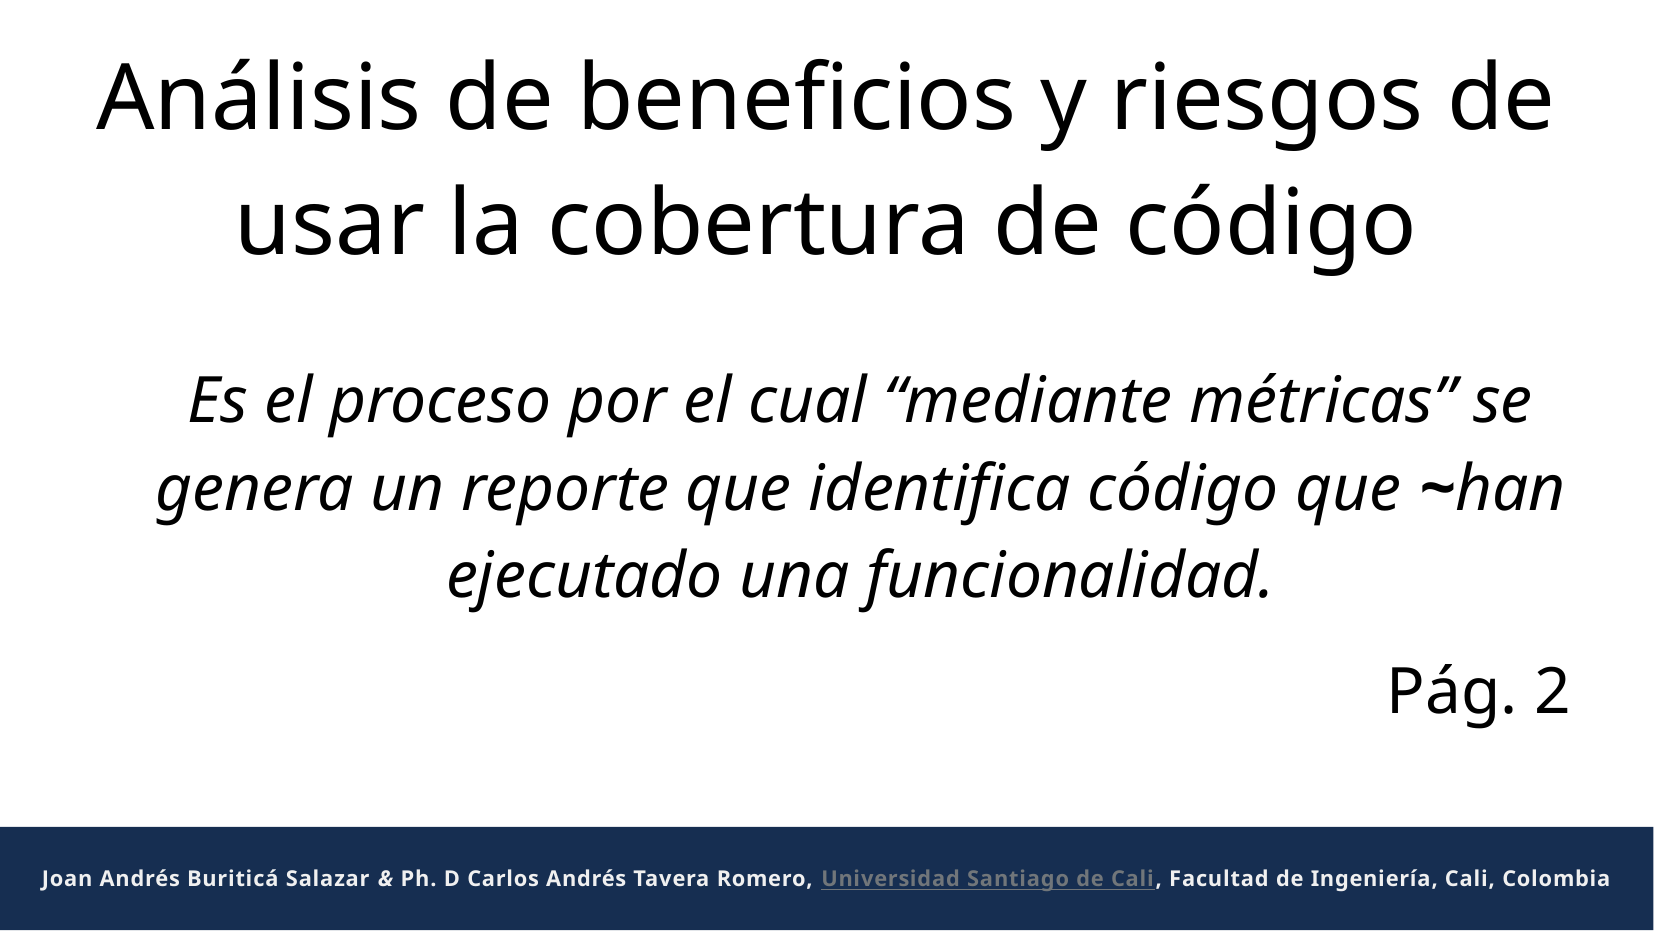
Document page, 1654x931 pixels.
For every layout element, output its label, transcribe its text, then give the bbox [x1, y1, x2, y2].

title Análisis de beneficios y riesgos de usar la cobertura de código [82, 18, 1571, 294]
list Es el proceso por el cual “mediante métricas” se genera un reporte que identifica código que ~han ejecutado una funcionalidad. Pág. 2 [82, 354, 1571, 734]
